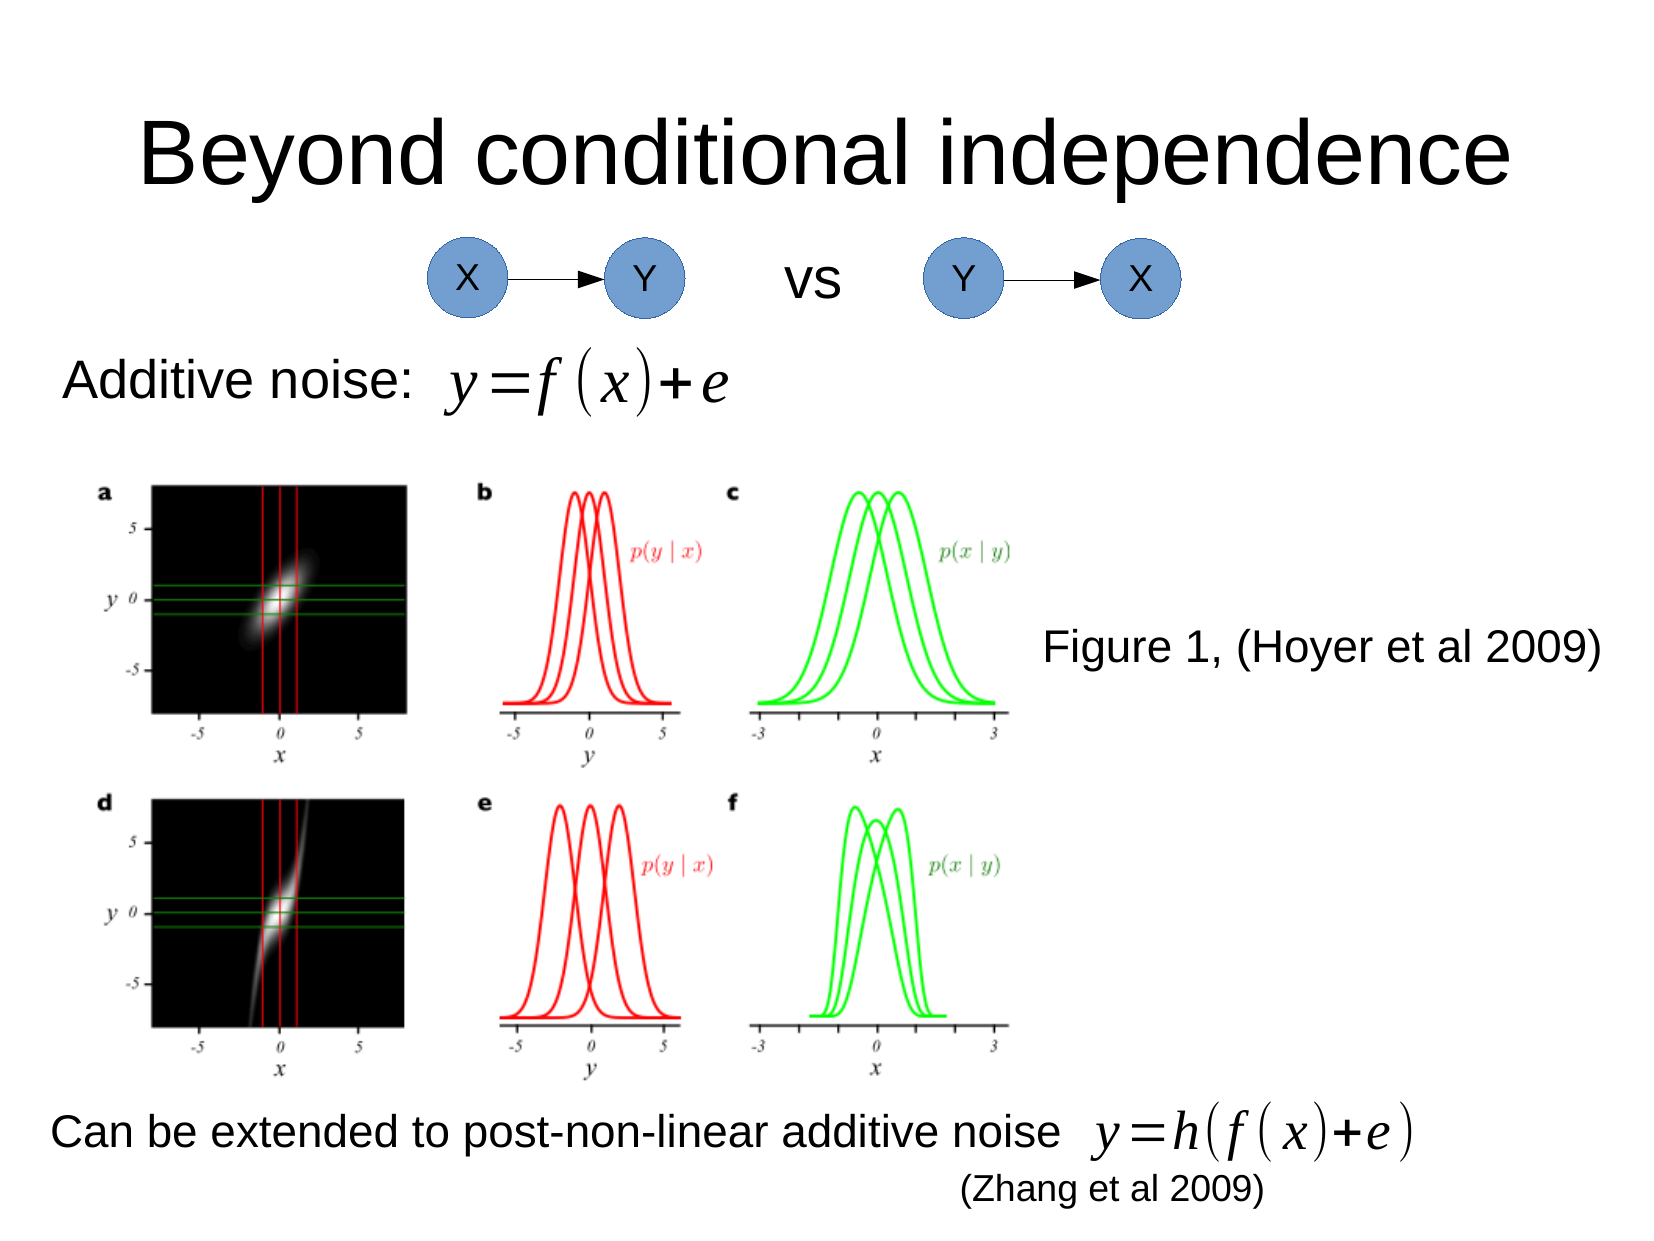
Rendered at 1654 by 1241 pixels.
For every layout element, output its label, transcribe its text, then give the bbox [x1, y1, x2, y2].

text_box (Zhang et al 2009) [944, 1159, 1371, 1217]
text_box X [1100, 238, 1182, 319]
text_box vs [769, 238, 995, 319]
picture [59, 418, 1044, 1098]
title Beyond conditional independence [82, 49, 1571, 257]
chart [1074, 1097, 1430, 1165]
text_box Y [604, 237, 686, 319]
chart [425, 342, 747, 418]
text_box X [427, 237, 508, 318]
text_box Y [995, 252, 1004, 304]
text_box Can be extended to post-non-linear additive noise [35, 1098, 1074, 1165]
text_box Additive noise: [47, 342, 425, 419]
text_box Figure 1, (Hoyer et al 2009) [1027, 613, 1654, 681]
